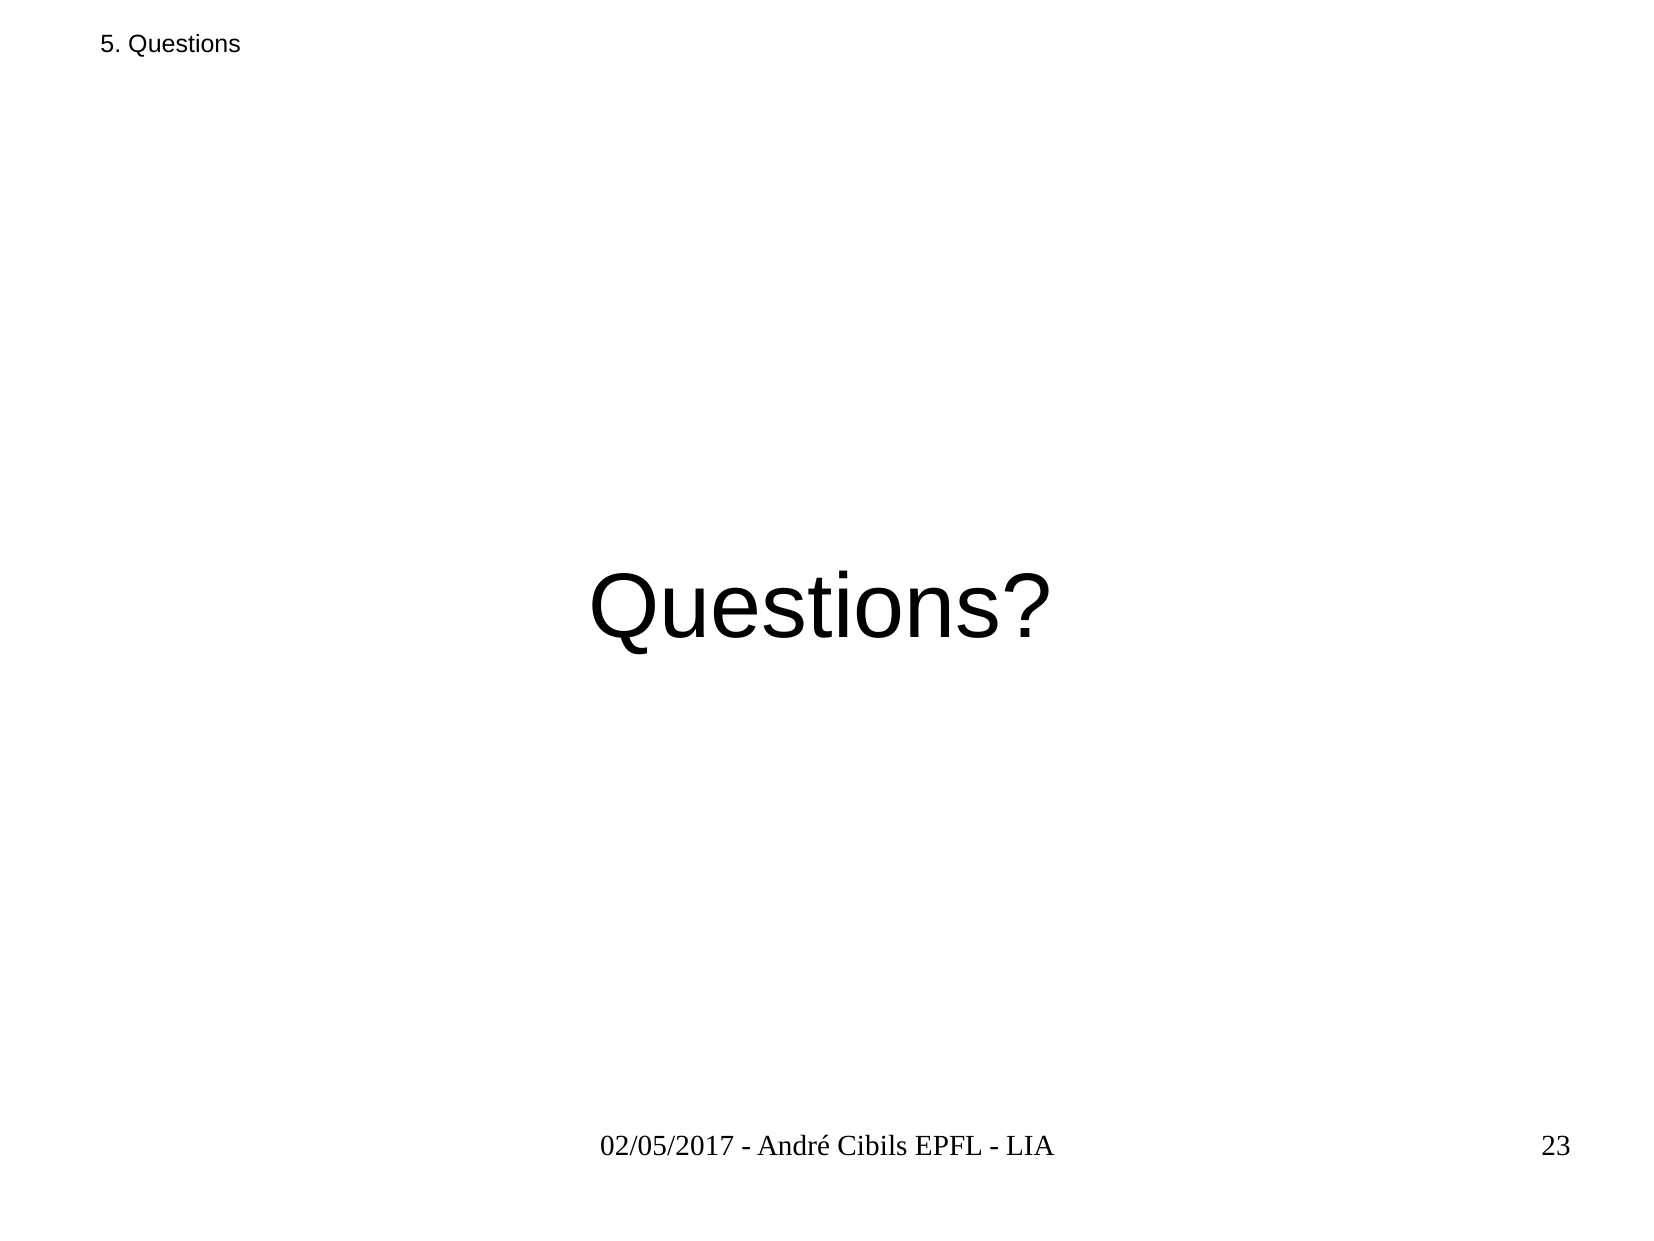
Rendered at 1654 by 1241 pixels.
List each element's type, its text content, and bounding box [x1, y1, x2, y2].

title Questions? [76, 501, 1565, 710]
list 5. Questions [29, 29, 945, 58]
